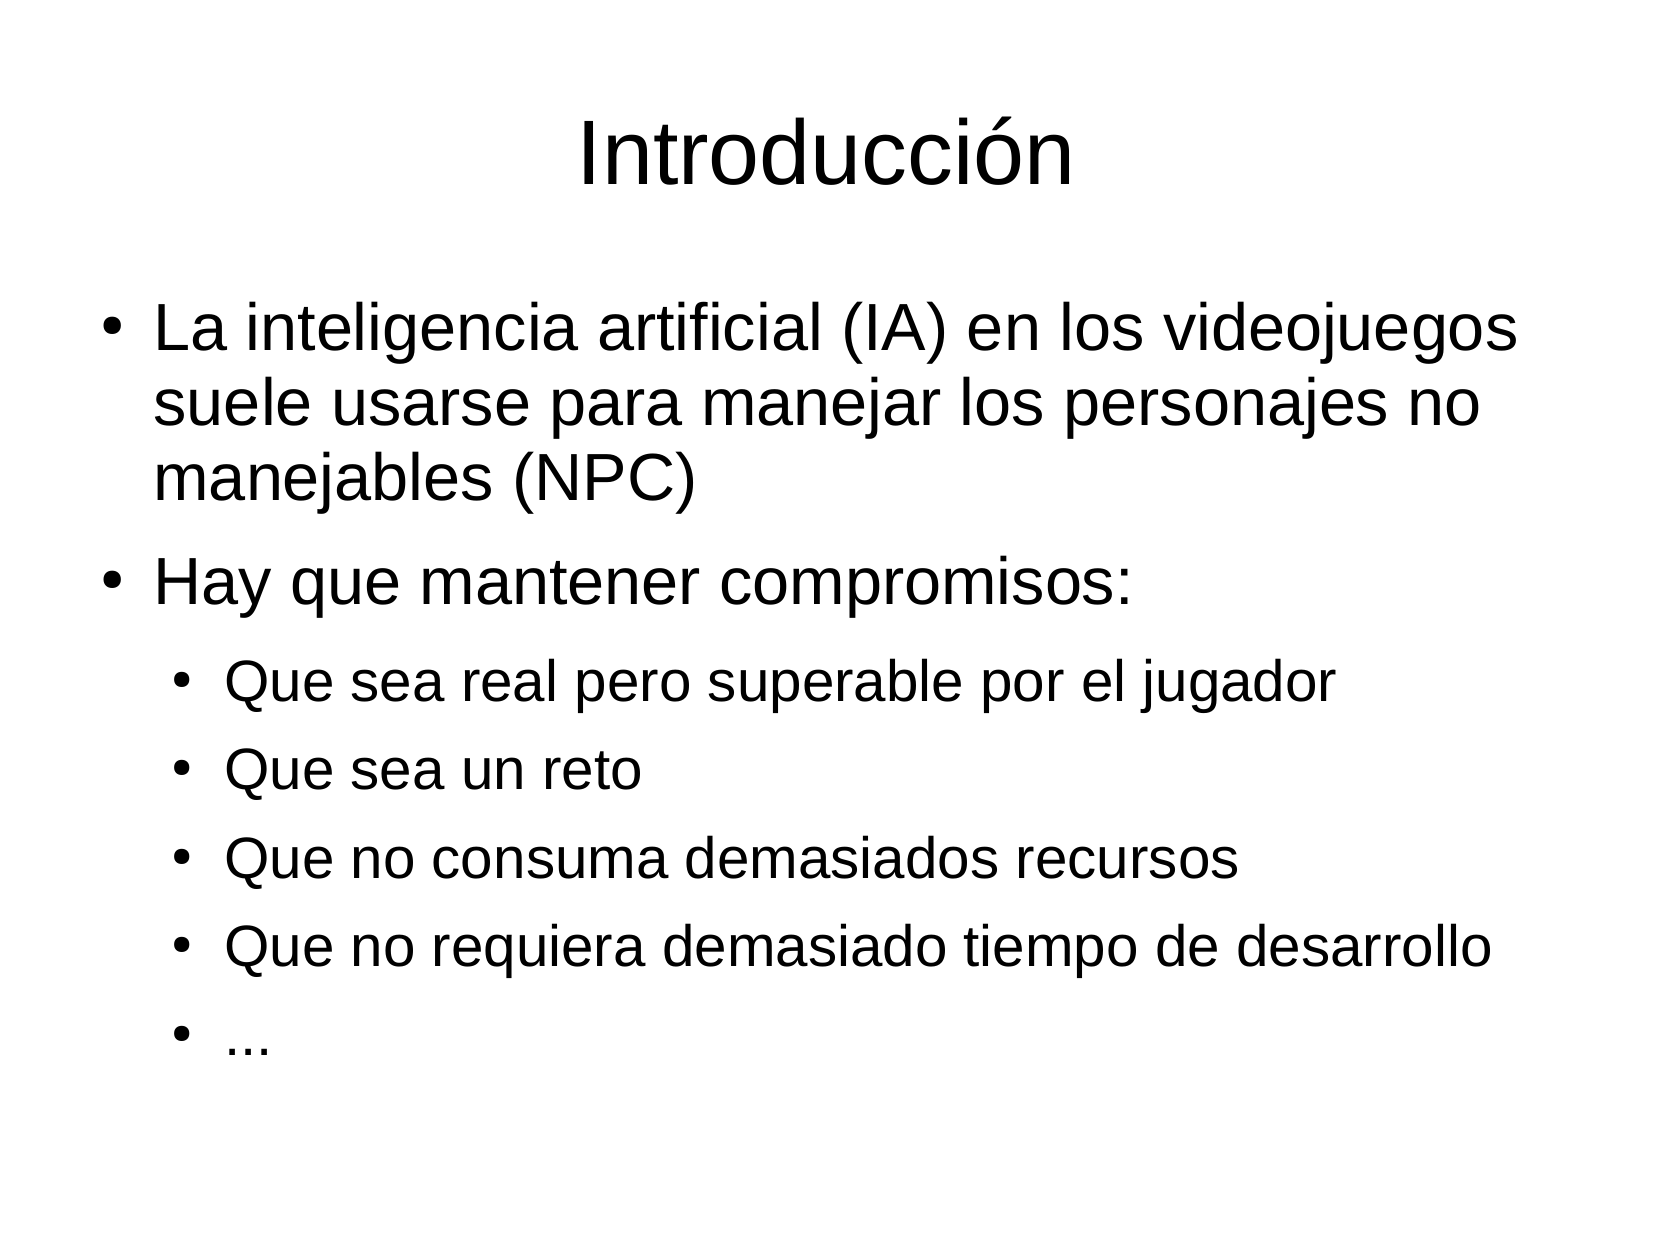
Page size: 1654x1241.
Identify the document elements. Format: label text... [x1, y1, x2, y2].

list La inteligencia artificial (IA) en los videojuegos suele usarse para manejar los personajes no manejables (NPC) Hay que mantener compromisos: Que sea real pero superable por el jugador Que sea un reto Que no consuma demasiados recursos Que no requiera demasiado tiempo de desarrollo ... [82, 290, 1571, 1109]
title Introducción [82, 49, 1571, 257]
